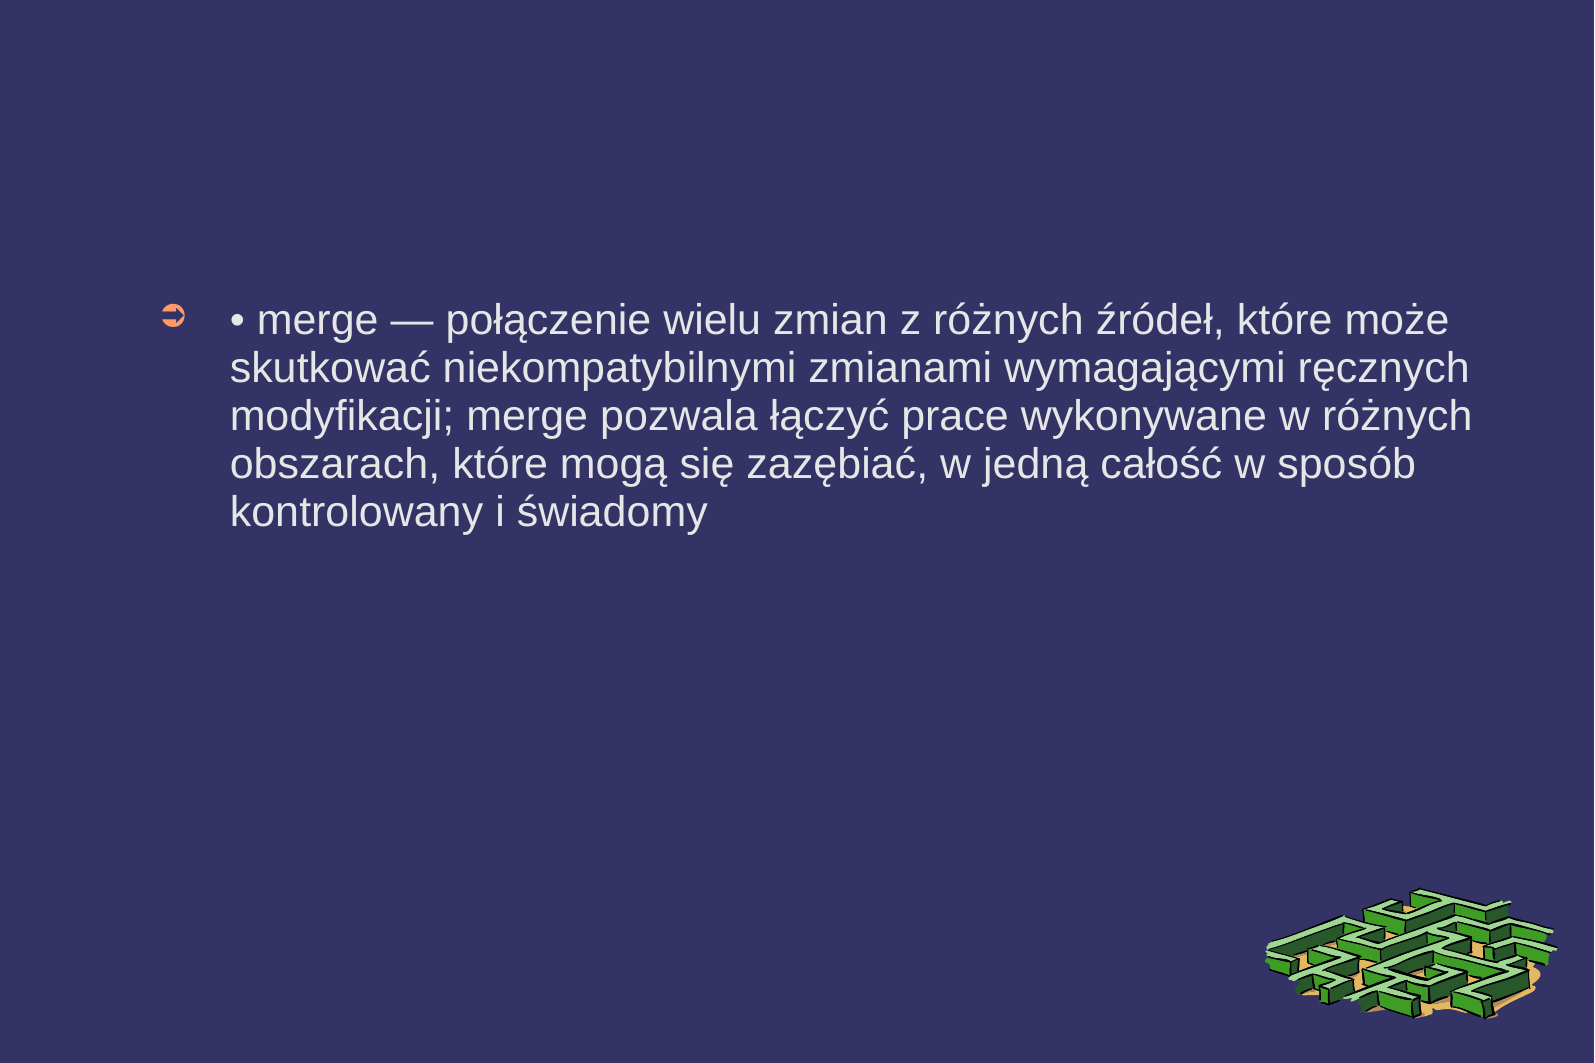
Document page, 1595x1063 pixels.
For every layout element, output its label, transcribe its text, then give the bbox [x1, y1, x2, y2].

list • merge — połączenie wielu zmian z różnych źródeł, które może skutkować niekompatybilnymi zmianami wymagającymi ręcznych modyfikacji; merge pozwala łączyć prace wykonywane w różnych obszarach, które mogą się zazębiać, w jedną całość w sposób kontrolowany i świadomy [147, 295, 1479, 966]
